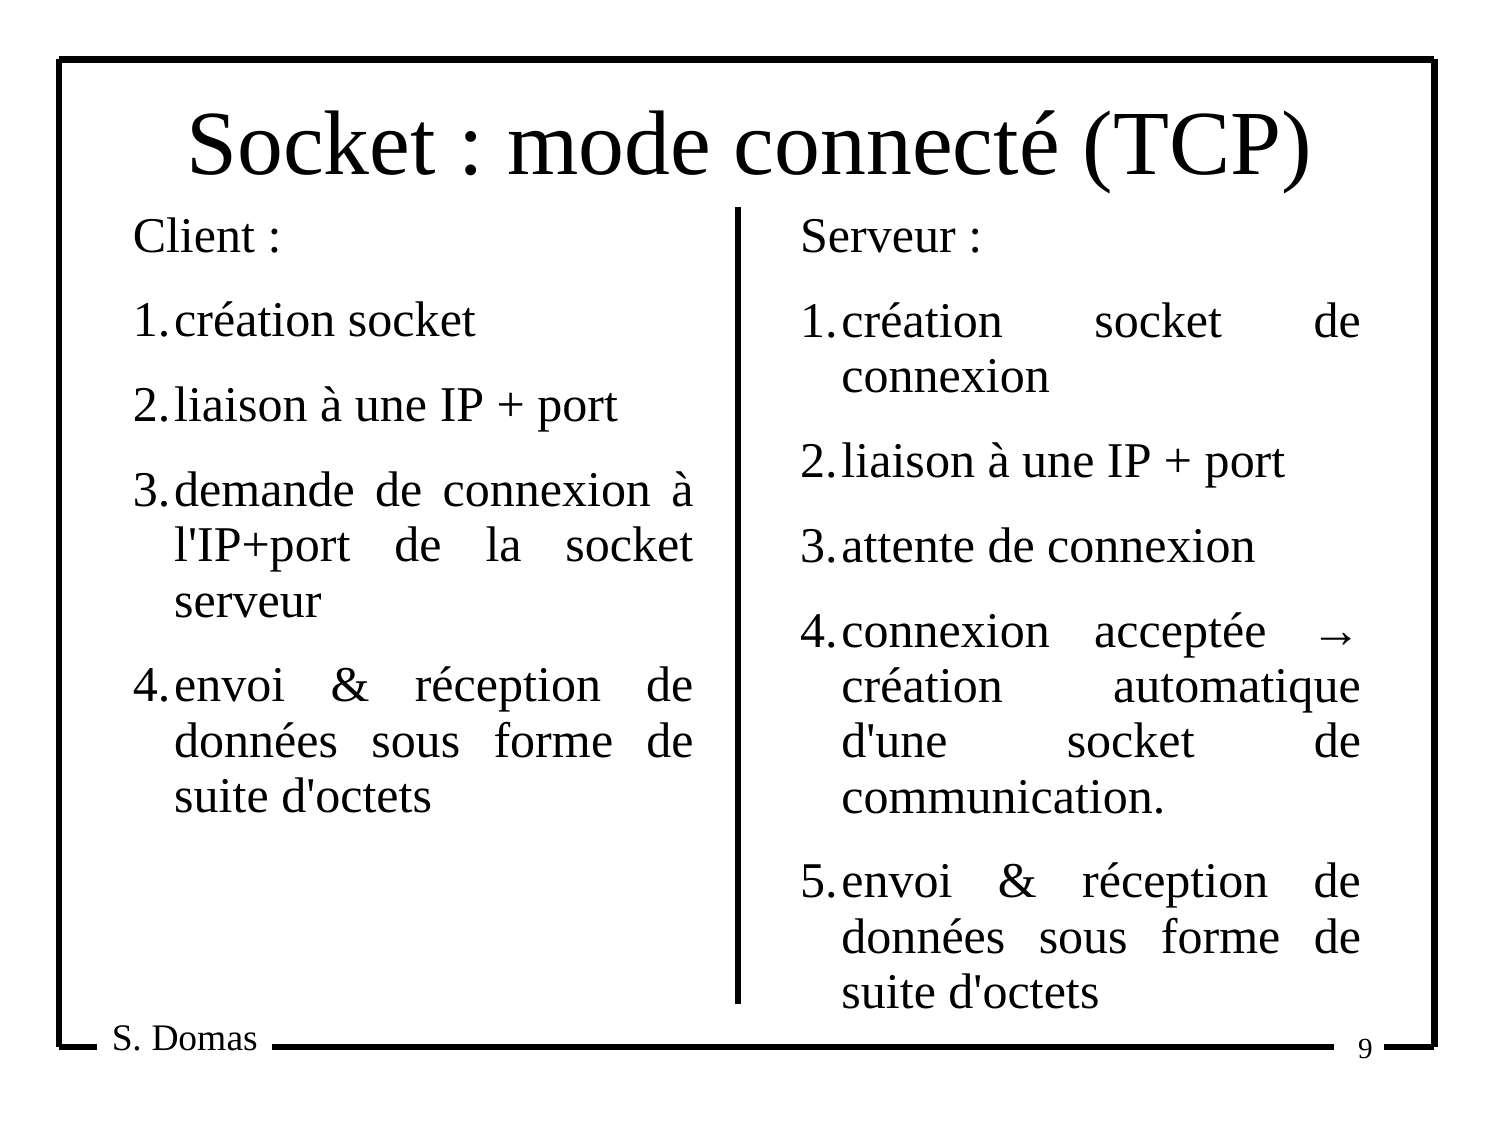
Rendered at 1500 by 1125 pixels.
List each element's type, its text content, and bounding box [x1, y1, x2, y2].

title Socket : mode connecté (TCP) [112, 49, 1388, 238]
text_box Client : création socket liaison à une IP + port demande de connexion à l'IP+port de la socket serveur envoi & réception de données sous forme de suite d'octets [118, 238, 709, 975]
text_box Serveur : création socket de connexion liaison à une IP + port attente de connexion connexion acceptée → création automatique d'une socket de communication. envoi & réception de données sous forme de suite d'octets [785, 200, 1376, 976]
text_box S. Domas [97, 1009, 273, 1067]
